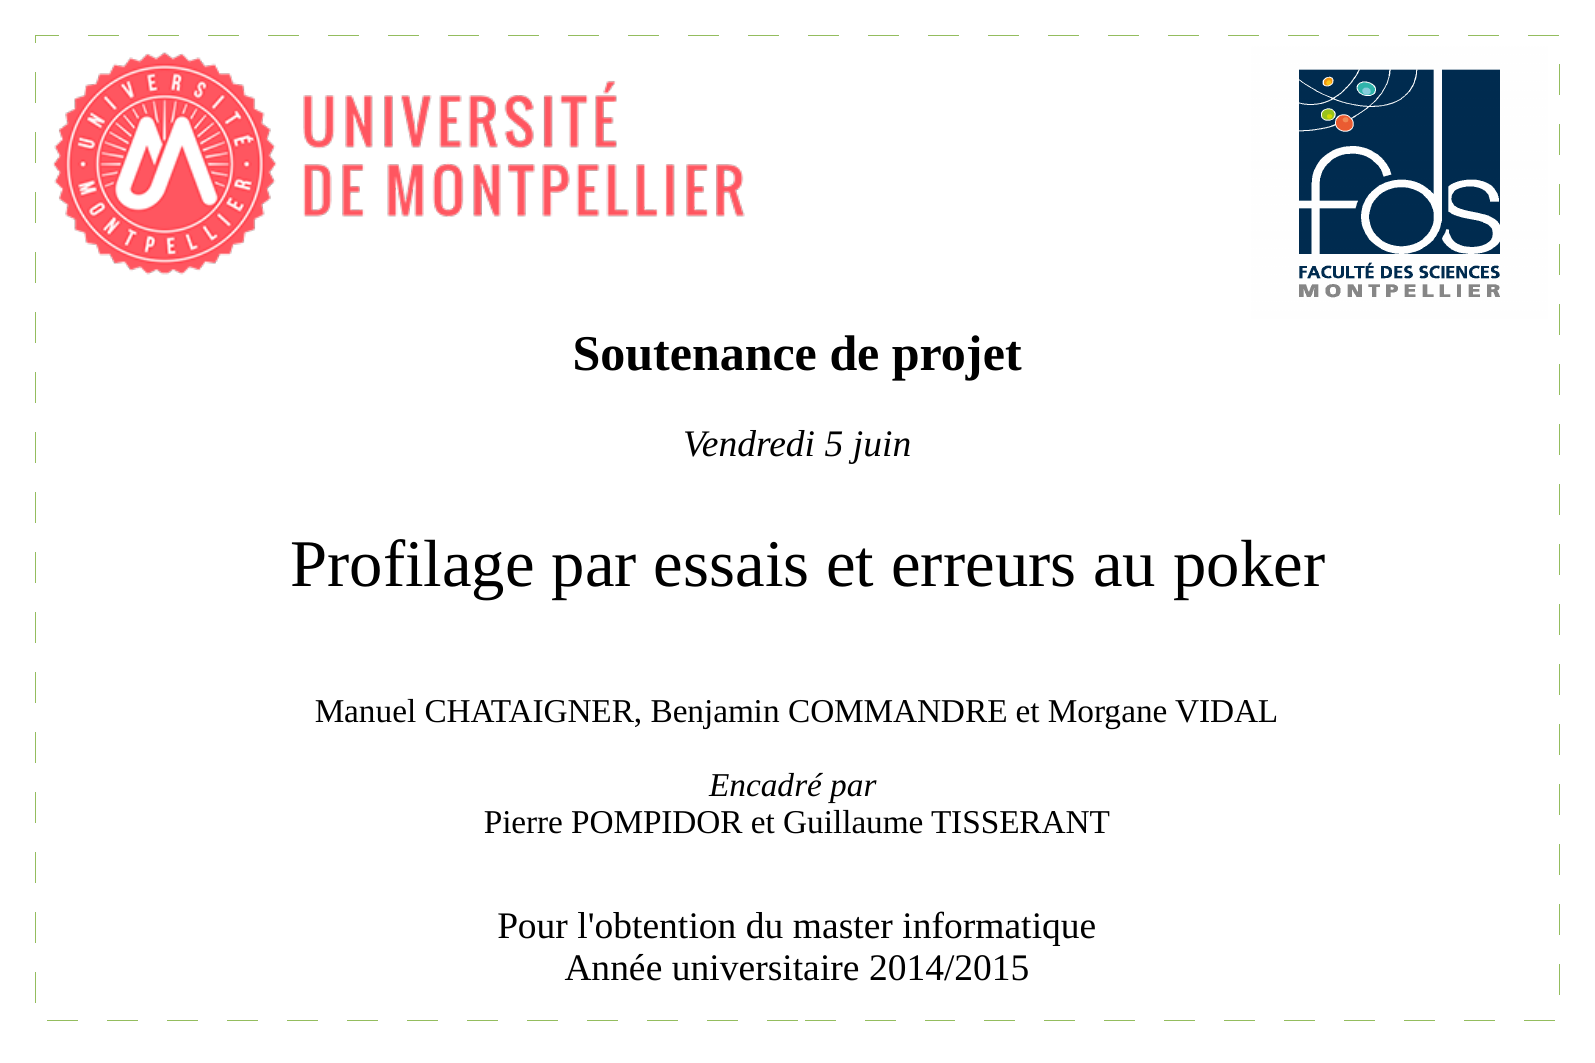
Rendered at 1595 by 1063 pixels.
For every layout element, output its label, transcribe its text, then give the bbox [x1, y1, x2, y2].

text_box Manuel CHATAIGNER, Benjamin COMMANDRE et Morgane VIDAL Encadré par Pierre POMPIDOR et Guillaume TISSERANT [35, 685, 1560, 848]
text_box Profilage par essais et erreurs au poker [47, 519, 1571, 609]
picture [47, 47, 776, 276]
text_box Pour l'obtention du master informatique Année universitaire 2014/2015 [35, 897, 1560, 996]
text_box Soutenance de projet Vendredi 5 juin [35, 318, 1560, 473]
picture [1251, 46, 1548, 319]
